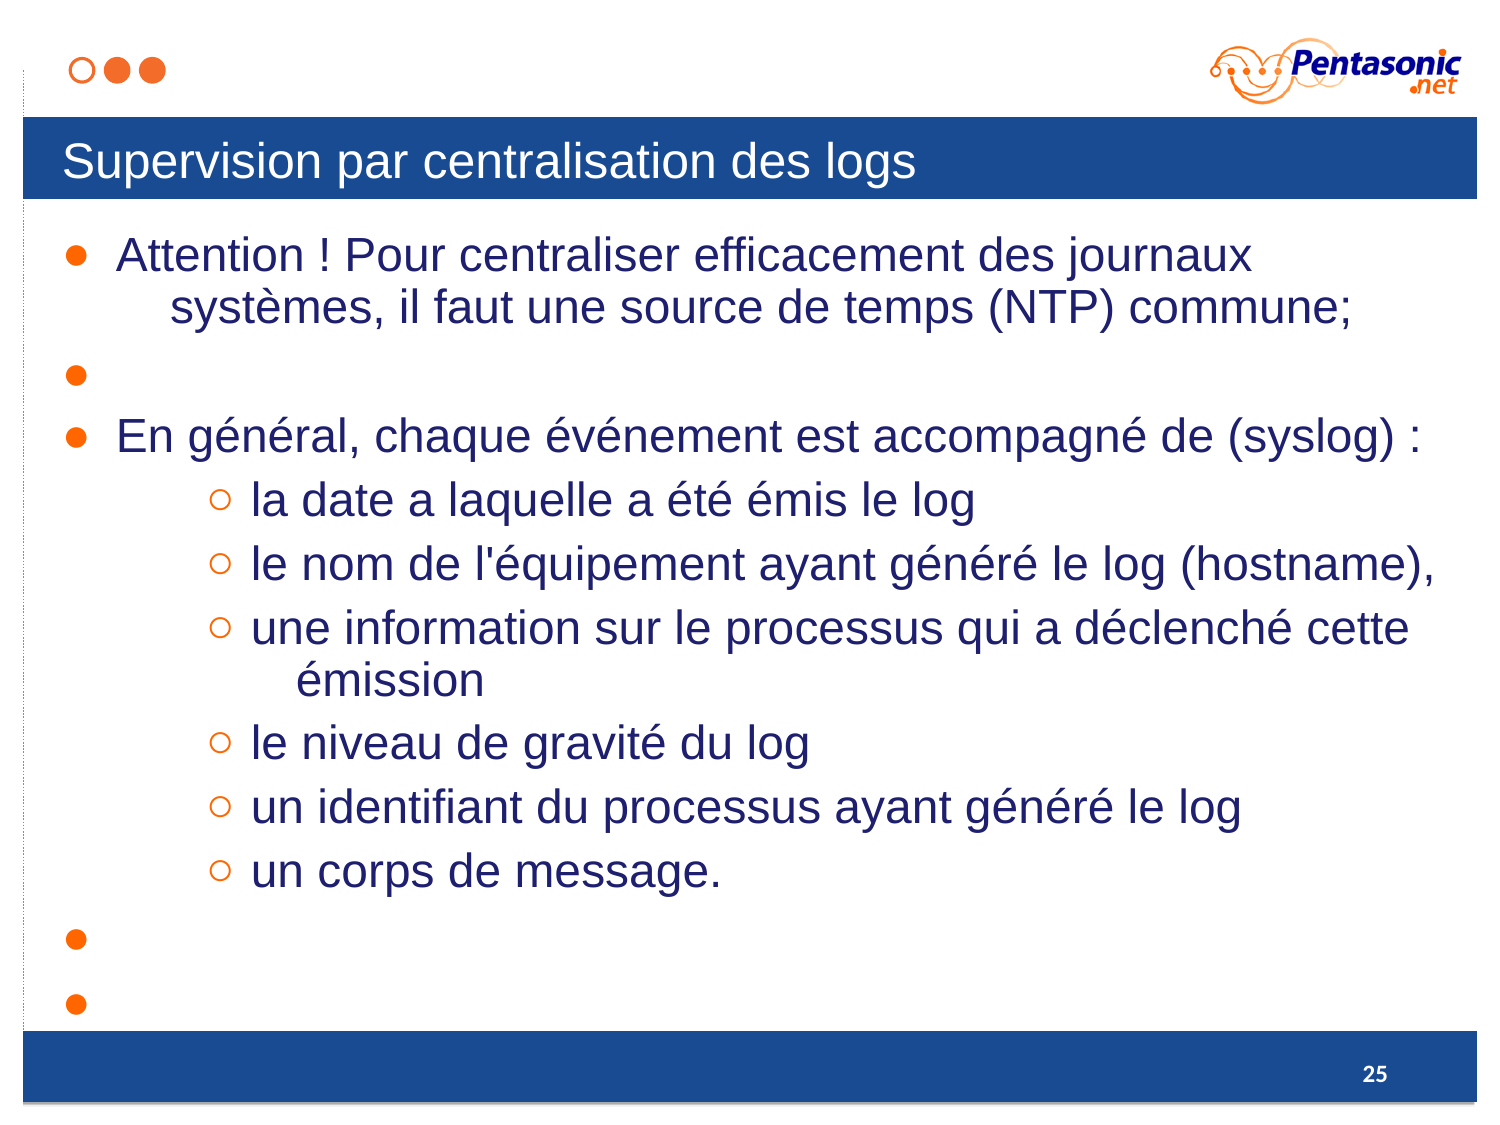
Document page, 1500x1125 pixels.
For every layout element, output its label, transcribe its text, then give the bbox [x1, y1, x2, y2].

list Attention ! Pour centraliser efficacement des journaux systèmes, il faut une source de temps (NTP) commune; En général, chaque événement est accompagné de (syslog) : la date a laquelle a été émis le log le nom de l'équipement ayant généré le log (hostname), une information sur le processus qui a déclenché cette émission le niveau de gravité du log un identifiant du processus ayant généré le log un corps de message. [46, 222, 1454, 1008]
title Supervision par centralisation des logs [46, 117, 1454, 200]
text_box 25 [1347, 1042, 1477, 1103]
